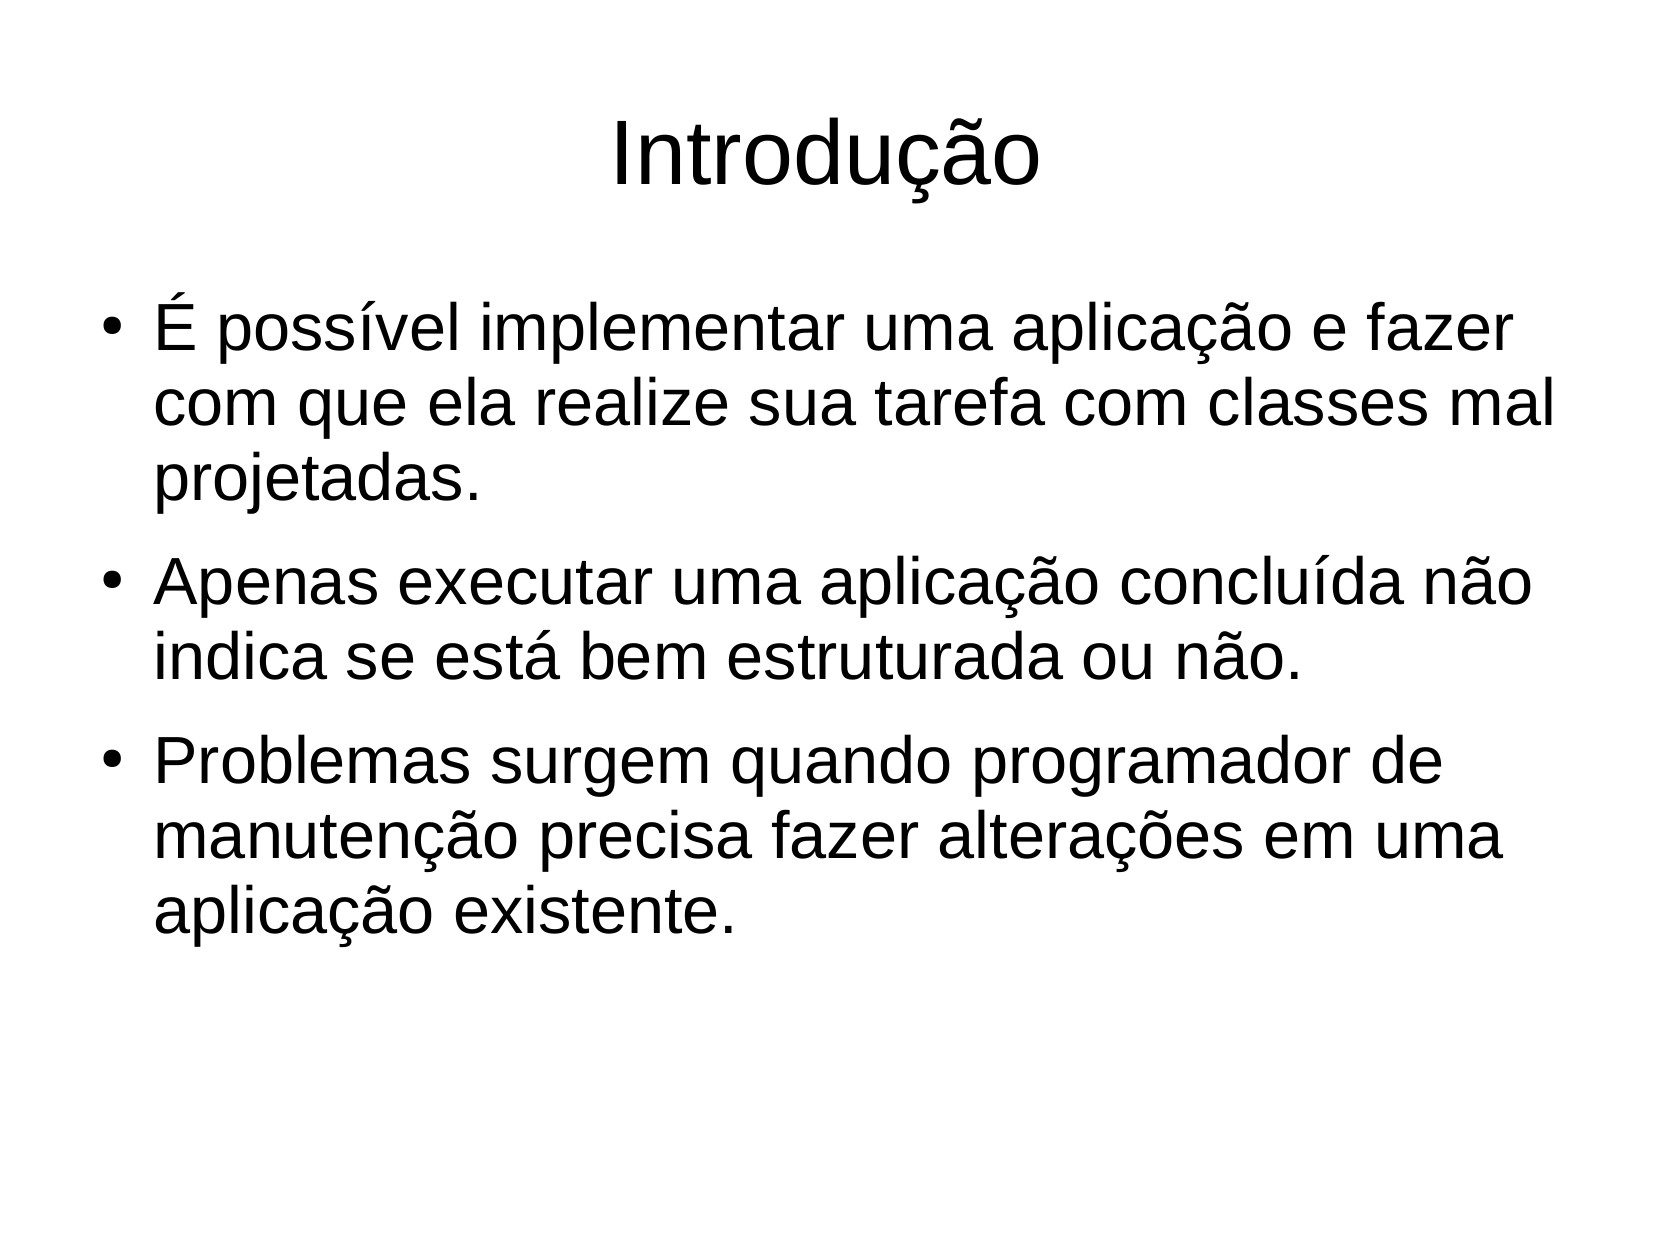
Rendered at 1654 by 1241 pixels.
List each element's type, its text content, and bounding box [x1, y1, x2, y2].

list É possível implementar uma aplicação e fazer com que ela realize sua tarefa com classes mal projetadas. Apenas executar uma aplicação concluída não indica se está bem estruturada ou não. Problemas surgem quando programador de manutenção precisa fazer alterações em uma aplicação existente. [82, 290, 1571, 1109]
title Introdução [82, 49, 1571, 257]
